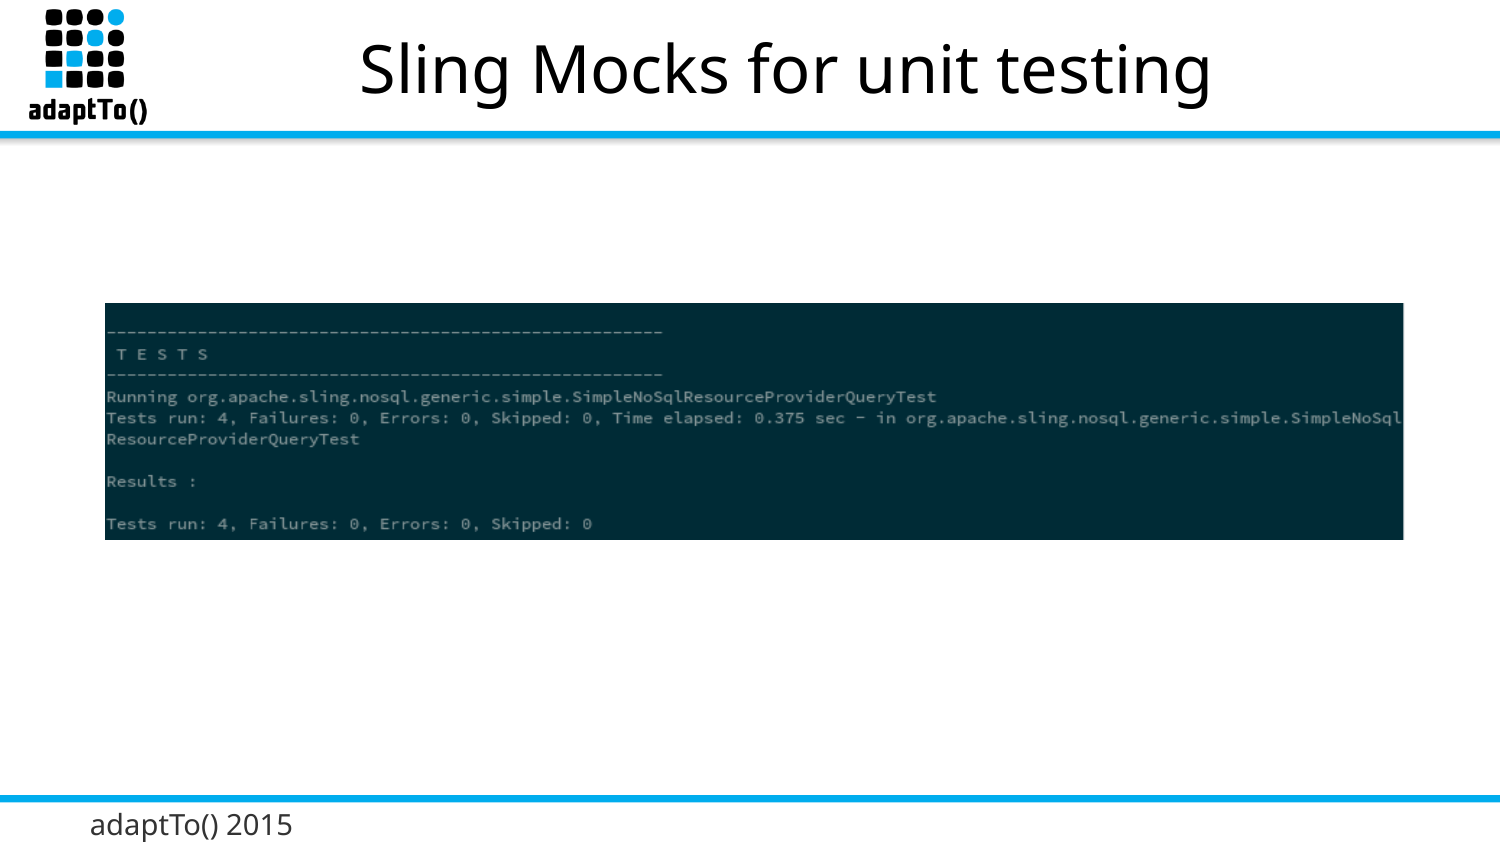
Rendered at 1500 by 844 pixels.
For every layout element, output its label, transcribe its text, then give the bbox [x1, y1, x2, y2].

picture [462, 413, 470, 423]
picture [270, 391, 288, 402]
picture [261, 434, 298, 447]
picture [170, 522, 176, 529]
picture [756, 413, 764, 423]
picture [785, 395, 804, 402]
picture [230, 433, 235, 444]
picture [837, 416, 844, 423]
picture [423, 522, 429, 529]
picture [1343, 413, 1371, 423]
picture [179, 416, 197, 423]
picture [290, 416, 298, 423]
picture [159, 477, 166, 486]
picture [838, 392, 875, 404]
picture [27, 6, 148, 126]
picture [250, 437, 258, 444]
picture [300, 395, 308, 402]
picture [260, 522, 268, 529]
picture [139, 413, 146, 423]
picture [503, 395, 510, 402]
picture [676, 391, 682, 402]
picture [410, 522, 420, 529]
picture [271, 412, 275, 423]
picture [574, 392, 581, 402]
picture [423, 416, 429, 423]
picture [1019, 416, 1027, 423]
picture [878, 412, 882, 423]
picture [1121, 412, 1128, 423]
picture [290, 522, 298, 529]
picture [403, 416, 409, 423]
picture [321, 416, 328, 423]
picture [403, 522, 409, 529]
picture [503, 518, 511, 529]
picture [1040, 412, 1044, 423]
picture [118, 350, 125, 359]
picture [522, 395, 541, 404]
picture [1049, 416, 1057, 423]
picture [1080, 416, 1118, 425]
picture [169, 479, 176, 486]
picture [381, 519, 389, 529]
picture [776, 413, 784, 423]
picture [321, 522, 328, 529]
picture [310, 522, 318, 529]
picture [260, 416, 268, 423]
picture [159, 395, 177, 406]
picture [493, 519, 500, 529]
picture [432, 522, 440, 529]
picture [410, 416, 420, 423]
picture [118, 479, 146, 486]
picture [879, 395, 895, 404]
picture [361, 395, 379, 402]
picture [887, 416, 895, 423]
picture [989, 412, 1007, 423]
picture [381, 413, 389, 423]
picture [615, 391, 621, 402]
picture [108, 392, 146, 402]
picture [188, 395, 197, 402]
picture [1263, 412, 1270, 423]
picture [179, 522, 197, 529]
picture [139, 519, 146, 529]
picture [1272, 416, 1280, 423]
picture [169, 437, 176, 444]
picture [1292, 413, 1300, 423]
picture [1192, 412, 1196, 423]
picture [462, 519, 470, 529]
picture [319, 434, 328, 444]
picture [230, 395, 237, 402]
picture [625, 412, 629, 423]
title Sling Mocks for unit testing [150, 15, 1425, 121]
picture [159, 350, 166, 359]
picture [179, 434, 197, 444]
picture [979, 416, 986, 423]
picture [665, 416, 673, 423]
picture [1201, 416, 1209, 423]
picture [624, 392, 652, 402]
picture [928, 416, 936, 427]
picture [592, 395, 612, 404]
picture [201, 437, 227, 444]
picture [737, 395, 743, 402]
picture [906, 416, 916, 423]
picture [393, 416, 399, 423]
picture [281, 518, 288, 529]
picture [1232, 412, 1237, 423]
picture [281, 412, 288, 423]
picture [1303, 412, 1308, 423]
picture [948, 416, 976, 425]
picture [432, 395, 460, 402]
picture [238, 433, 247, 444]
picture [251, 413, 257, 423]
picture [118, 437, 156, 444]
picture [1161, 416, 1179, 423]
picture [483, 395, 490, 402]
picture [108, 434, 116, 444]
picture [553, 395, 561, 402]
picture [149, 522, 156, 529]
picture [302, 437, 318, 447]
picture [796, 413, 804, 423]
picture [170, 416, 176, 423]
picture [250, 395, 267, 402]
picture [786, 413, 794, 423]
picture [1373, 413, 1391, 425]
picture [1151, 416, 1158, 423]
picture [633, 416, 652, 423]
picture [584, 413, 592, 423]
picture [1030, 412, 1037, 423]
picture [402, 391, 409, 402]
picture [1140, 416, 1148, 427]
picture [1333, 412, 1340, 423]
picture [432, 416, 439, 423]
picture [107, 413, 116, 423]
picture [178, 350, 186, 359]
picture [331, 395, 349, 406]
picture [584, 519, 592, 529]
picture [1182, 416, 1189, 422]
picture [381, 395, 399, 404]
picture [240, 395, 247, 404]
picture [908, 395, 915, 402]
picture [613, 413, 622, 423]
picture [695, 395, 733, 402]
picture [815, 391, 824, 402]
picture [209, 395, 217, 406]
picture [351, 519, 359, 529]
picture [1240, 416, 1260, 425]
picture [514, 412, 518, 423]
picture [493, 412, 511, 423]
picture [685, 412, 733, 425]
picture [655, 392, 673, 404]
picture [311, 391, 318, 402]
picture [310, 416, 318, 423]
picture [149, 416, 156, 423]
picture [160, 437, 166, 444]
picture [218, 413, 226, 423]
picture [107, 519, 116, 529]
picture [897, 392, 905, 402]
picture [422, 395, 430, 406]
picture [919, 416, 925, 423]
picture [544, 391, 551, 402]
picture [351, 434, 359, 444]
picture [1311, 416, 1331, 425]
picture [929, 392, 935, 402]
picture [827, 395, 834, 402]
picture [218, 519, 226, 529]
picture [756, 392, 774, 402]
picture [817, 416, 824, 423]
picture [251, 519, 257, 529]
picture [746, 395, 753, 402]
picture [676, 412, 682, 423]
picture [523, 412, 561, 425]
picture [918, 395, 925, 402]
picture [1394, 412, 1401, 423]
picture [351, 413, 359, 423]
picture [118, 416, 136, 423]
picture [827, 416, 834, 423]
picture [149, 475, 156, 486]
picture [108, 477, 116, 486]
picture [331, 437, 348, 444]
picture [685, 392, 693, 402]
picture [1060, 416, 1067, 427]
picture [523, 518, 561, 531]
picture [138, 350, 145, 359]
picture [1222, 416, 1229, 423]
picture [118, 522, 136, 529]
